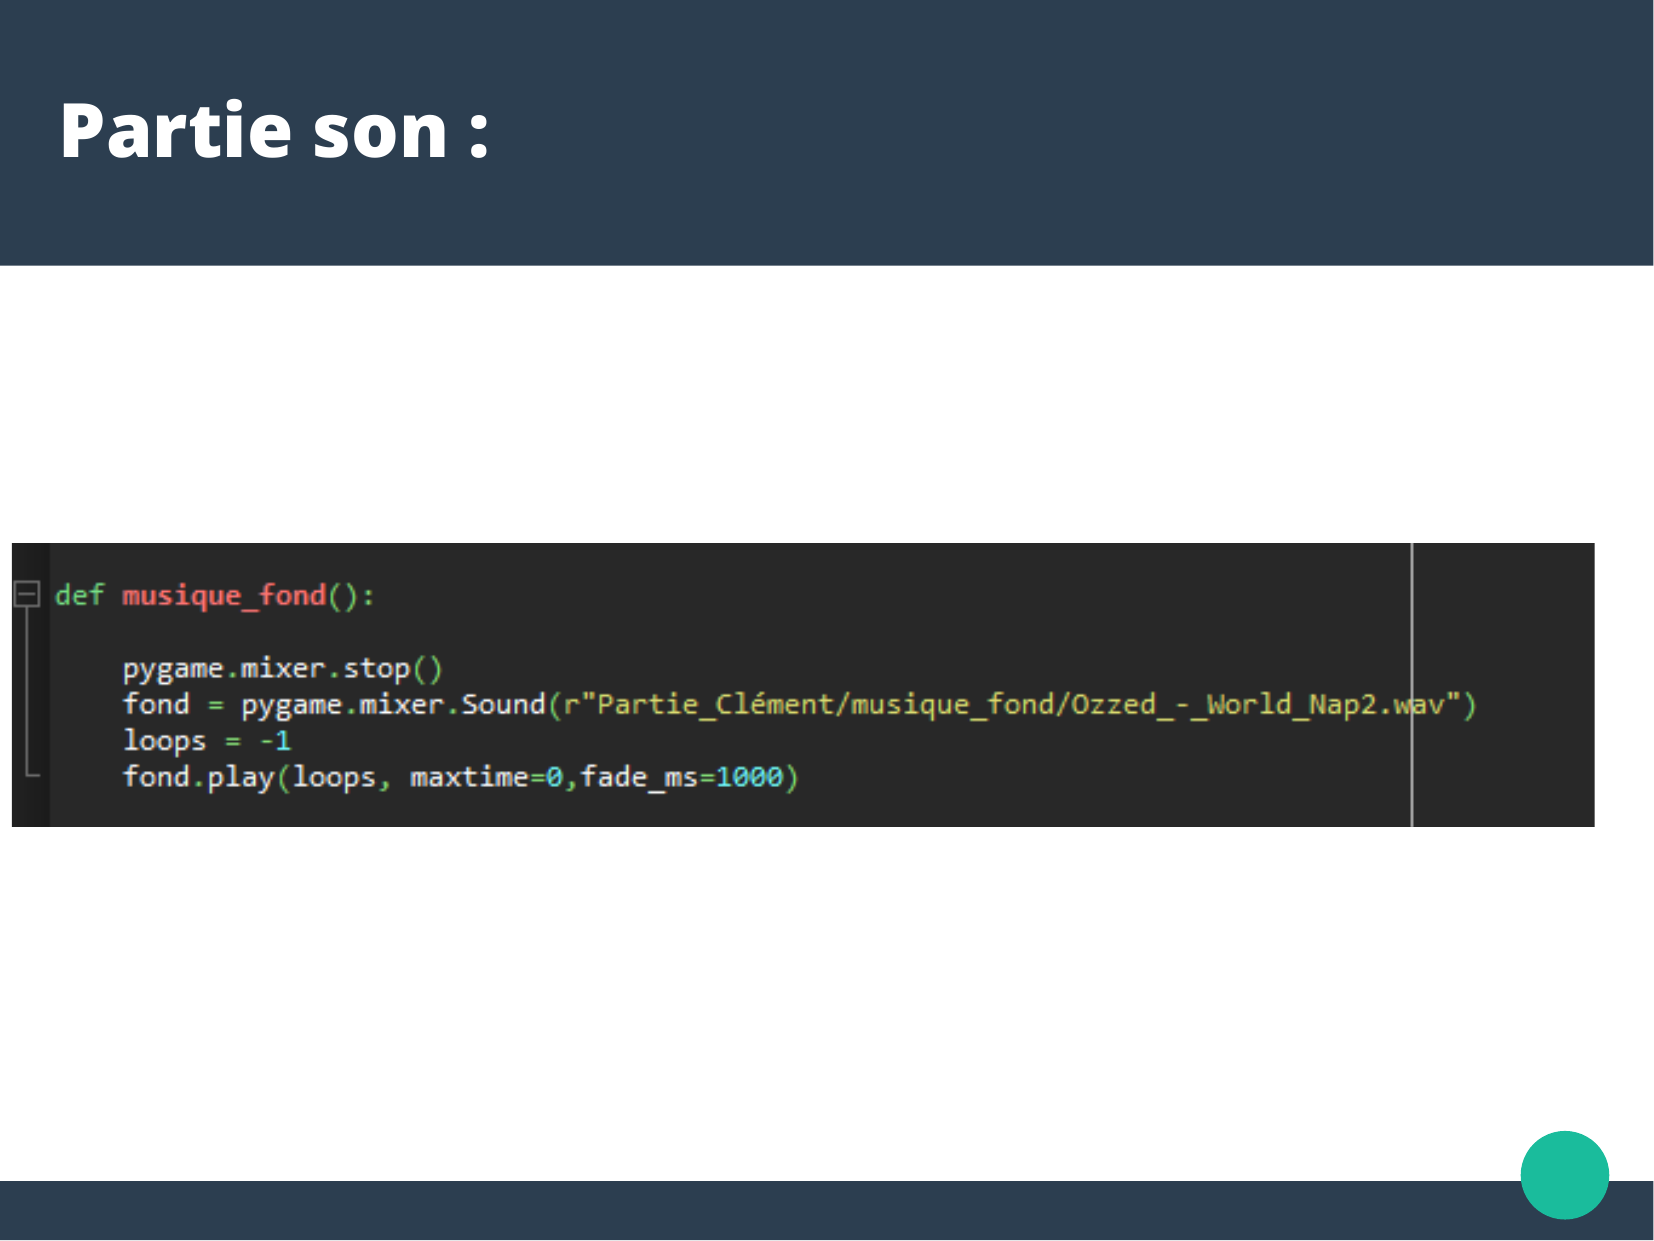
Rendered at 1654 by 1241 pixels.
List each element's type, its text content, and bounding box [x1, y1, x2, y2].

title Partie son : [59, 49, 1595, 207]
picture [11, 543, 1595, 827]
